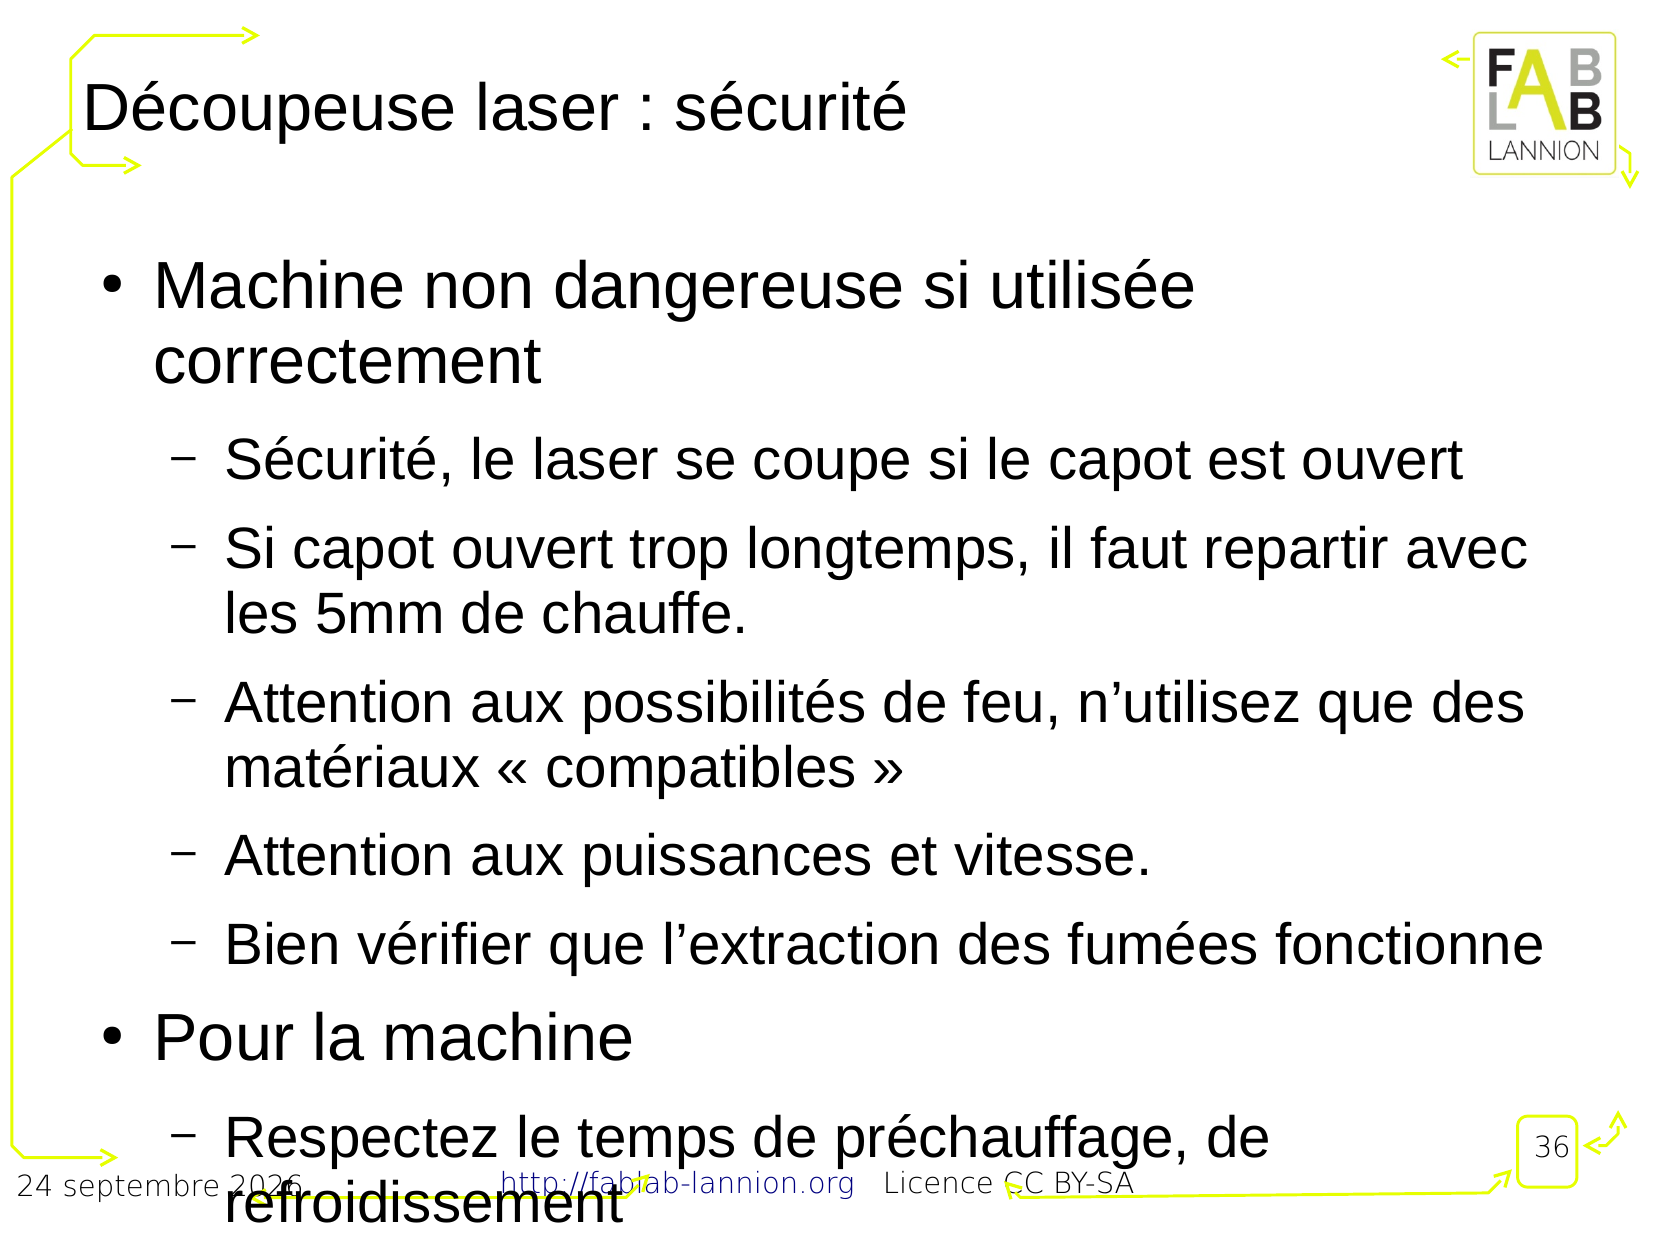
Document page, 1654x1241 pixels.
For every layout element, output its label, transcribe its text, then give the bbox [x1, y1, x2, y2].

title Découpeuse laser : sécurité [82, 49, 1441, 166]
list Machine non dangereuse si utilisée correctement Sécurité, le laser se coupe si le capot est ouvert Si capot ouvert trop longtemps, il faut repartir avec les 5mm de chauffe. Attention aux possibilités de feu, n’utilisez que des matériaux « compatibles » Attention aux puissances et vitesse. Bien vérifier que l’extraction des fumées fonctionne Pour la machine Respectez le temps de préchauffage, de refroidissement [82, 248, 1571, 1134]
picture [1470, 29, 1619, 178]
